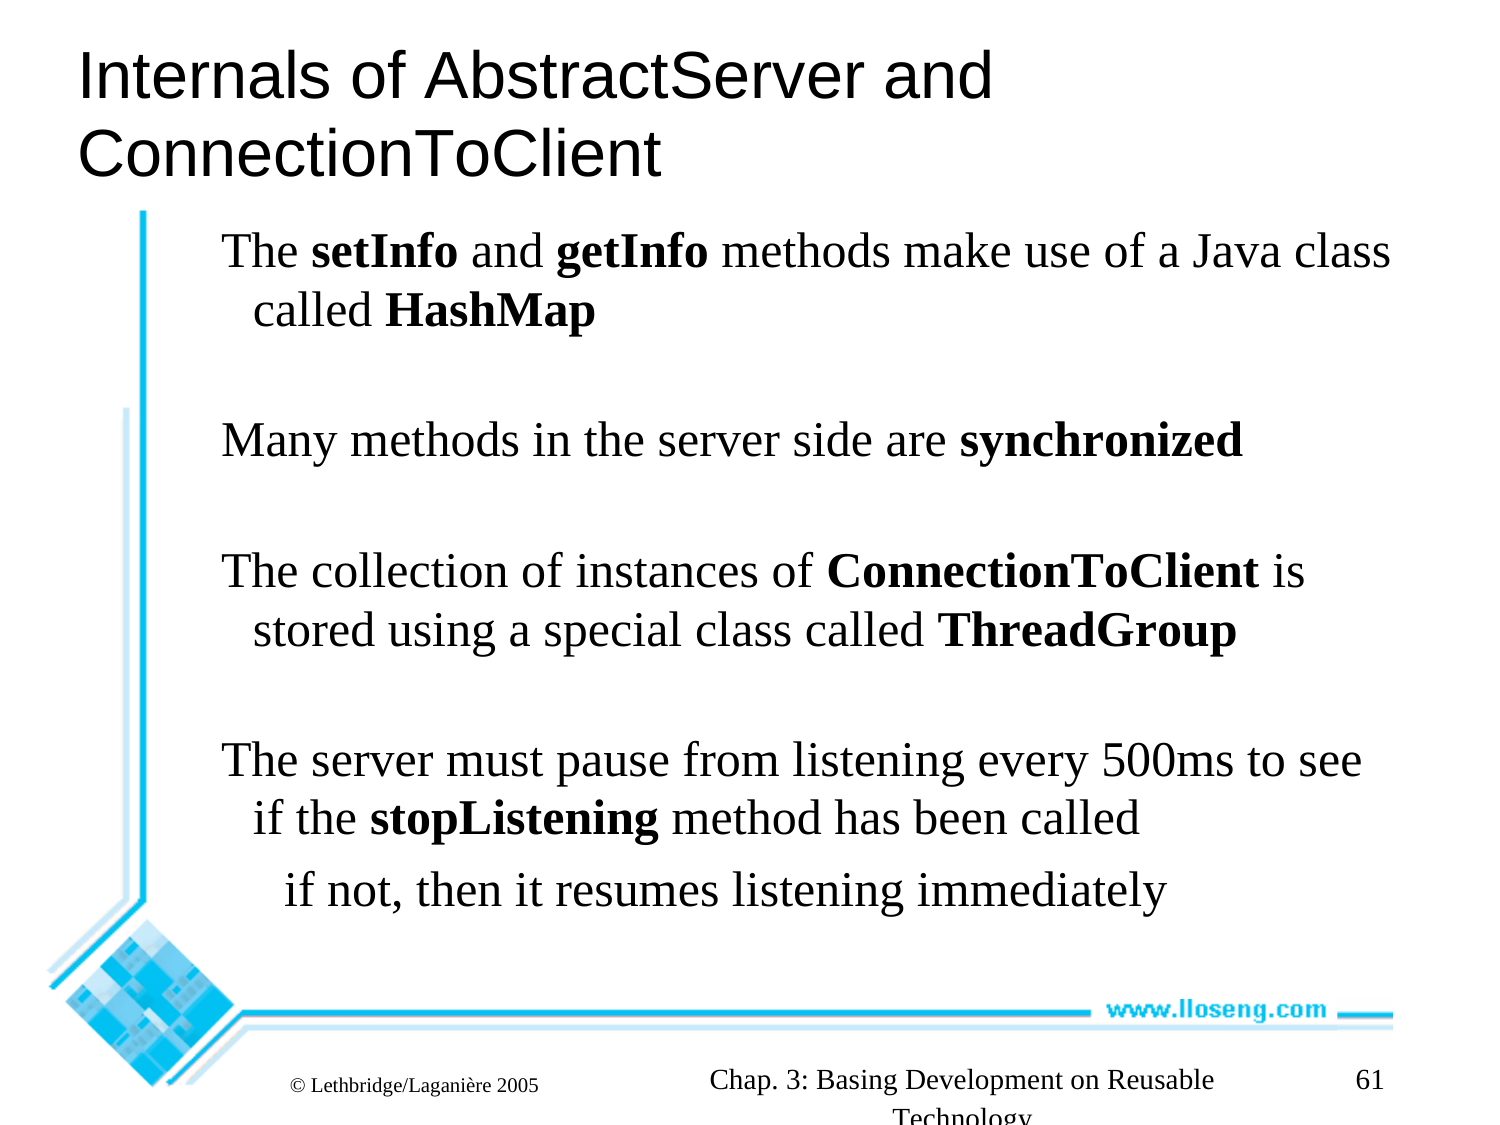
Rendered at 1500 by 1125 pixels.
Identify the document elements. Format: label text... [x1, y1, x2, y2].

list The setInfo and getInfo methods make use of a Java class called HashMap Many methods in the server side are synchronized The collection of instances of ConnectionToClient is stored using a special class called ThreadGroup The server must pause from listening every 500ms to see if the stopListening method has been called if not, then it resumes listening immediately [174, 212, 1413, 1000]
text_box © Lethbridge/Laganière 2005 [275, 1062, 601, 1125]
picture [35, 199, 1363, 1089]
title Internals of AbstractServer and ConnectionToClient [62, 27, 1413, 198]
text_box 15 [1325, 1050, 1401, 1125]
text_box Chap. 3: Basing Development on Reusable Technology [624, 1050, 1300, 1125]
